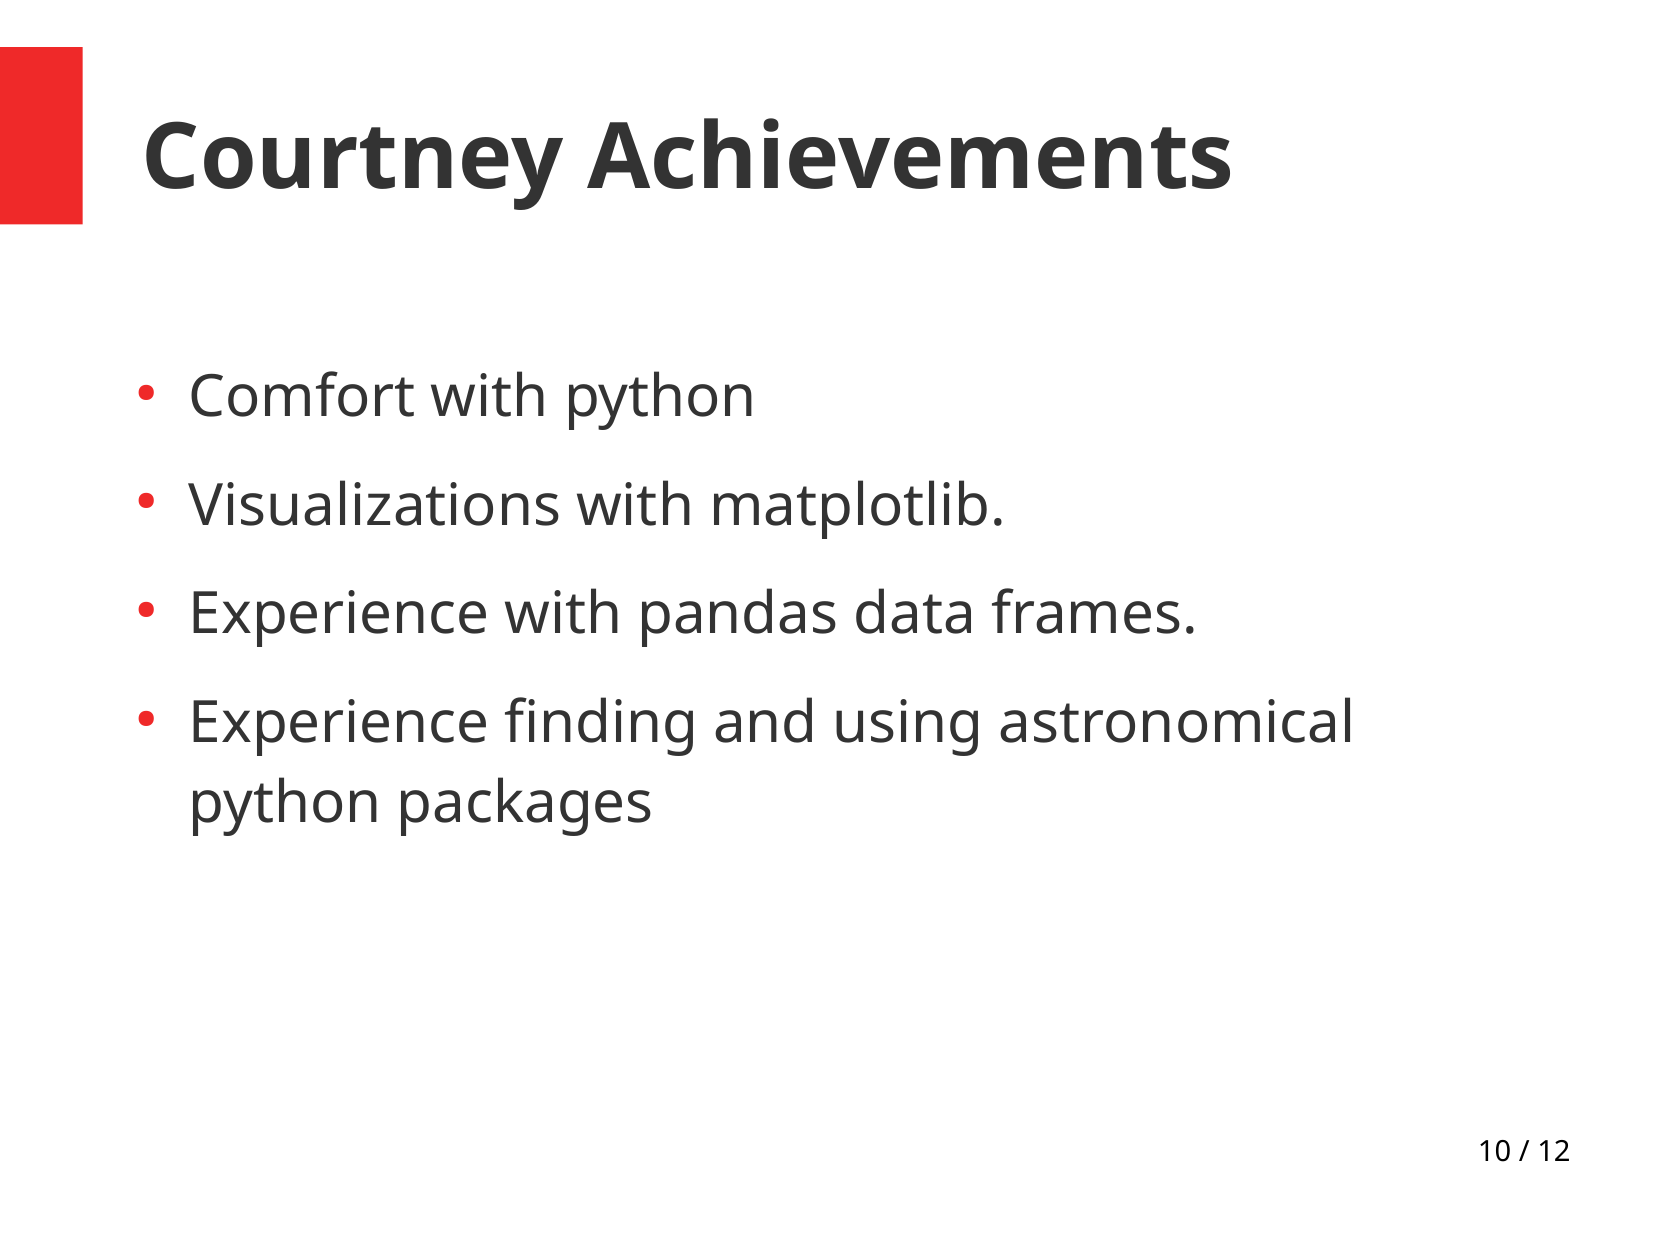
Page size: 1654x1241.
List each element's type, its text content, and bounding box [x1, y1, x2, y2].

title Courtney Achievements [118, 49, 1571, 257]
list Comfort with python Visualizations with matplotlib. Experience with pandas data frames. Experience finding and using astronomical python packages [118, 354, 1536, 1074]
